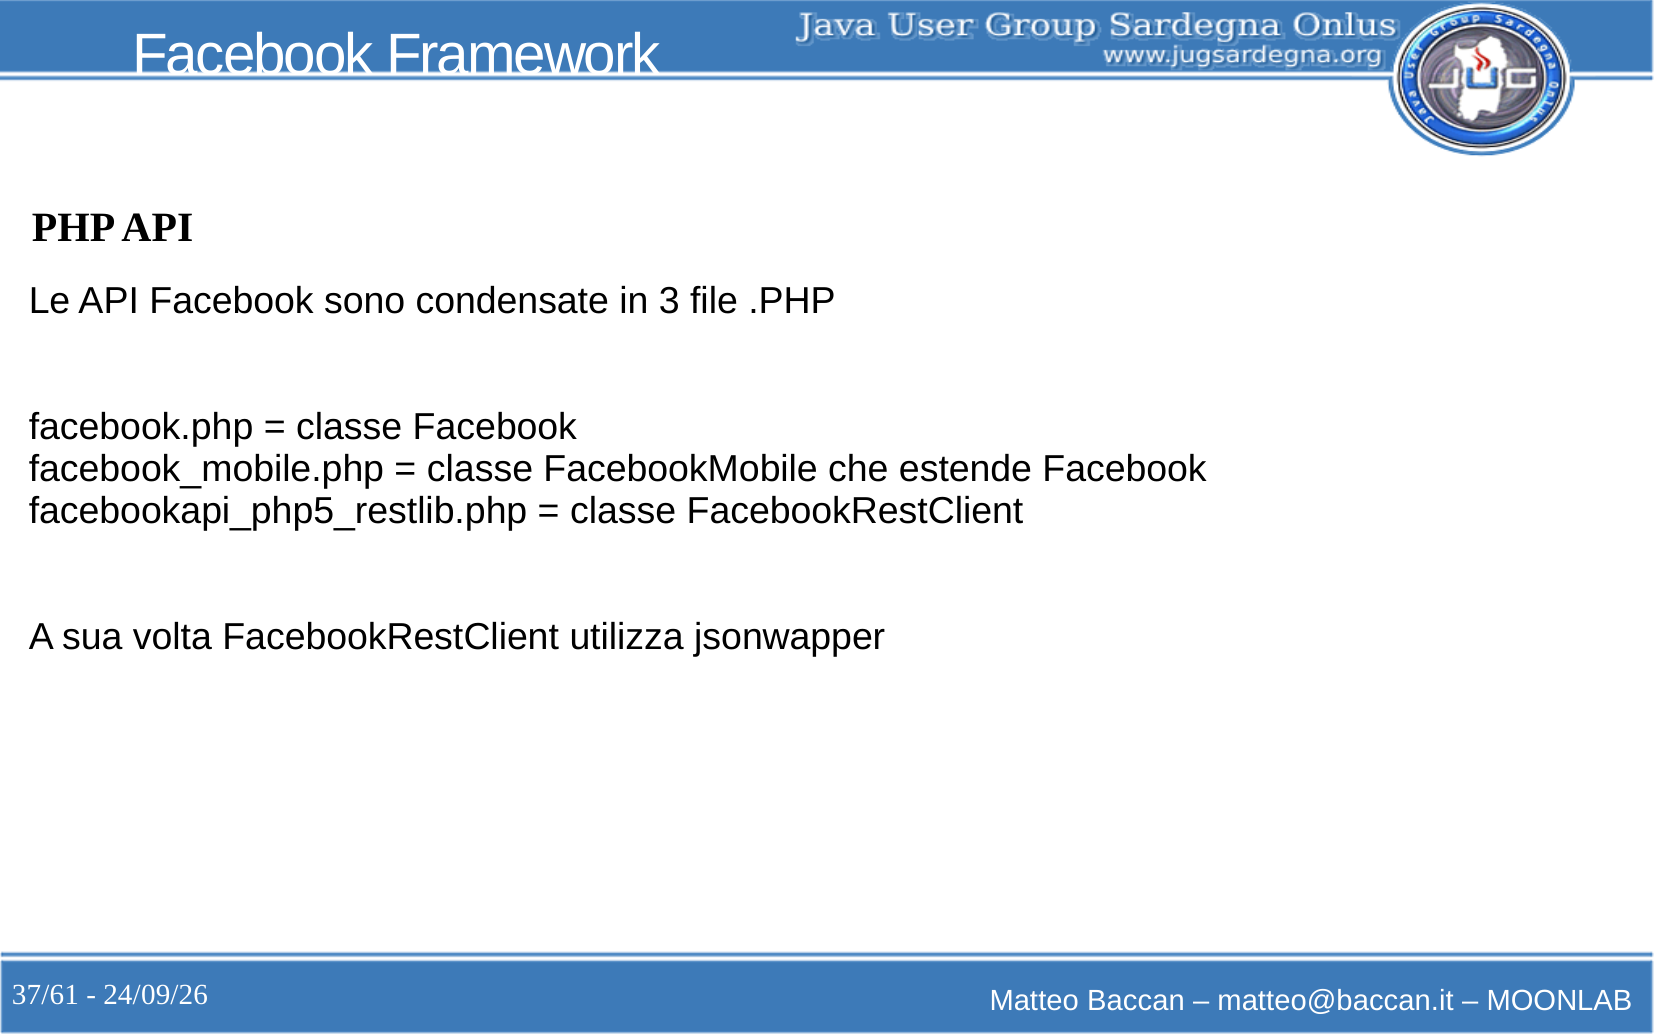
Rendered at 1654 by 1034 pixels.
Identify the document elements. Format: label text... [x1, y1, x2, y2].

picture [0, 0, 1654, 1034]
title Facebook Framework [132, 5, 1609, 103]
text_box PHP API [17, 173, 1244, 236]
text_box Le API Facebook sono condensate in 3 file .PHP facebook.php = classe Facebook facebook_mobile.php = classe FacebookMobile che estende Facebook facebookapi_php5_restlib.php = classe FacebookRestClient A sua volta FacebookRestClient utilizza jsonwapper [13, 272, 1611, 708]
